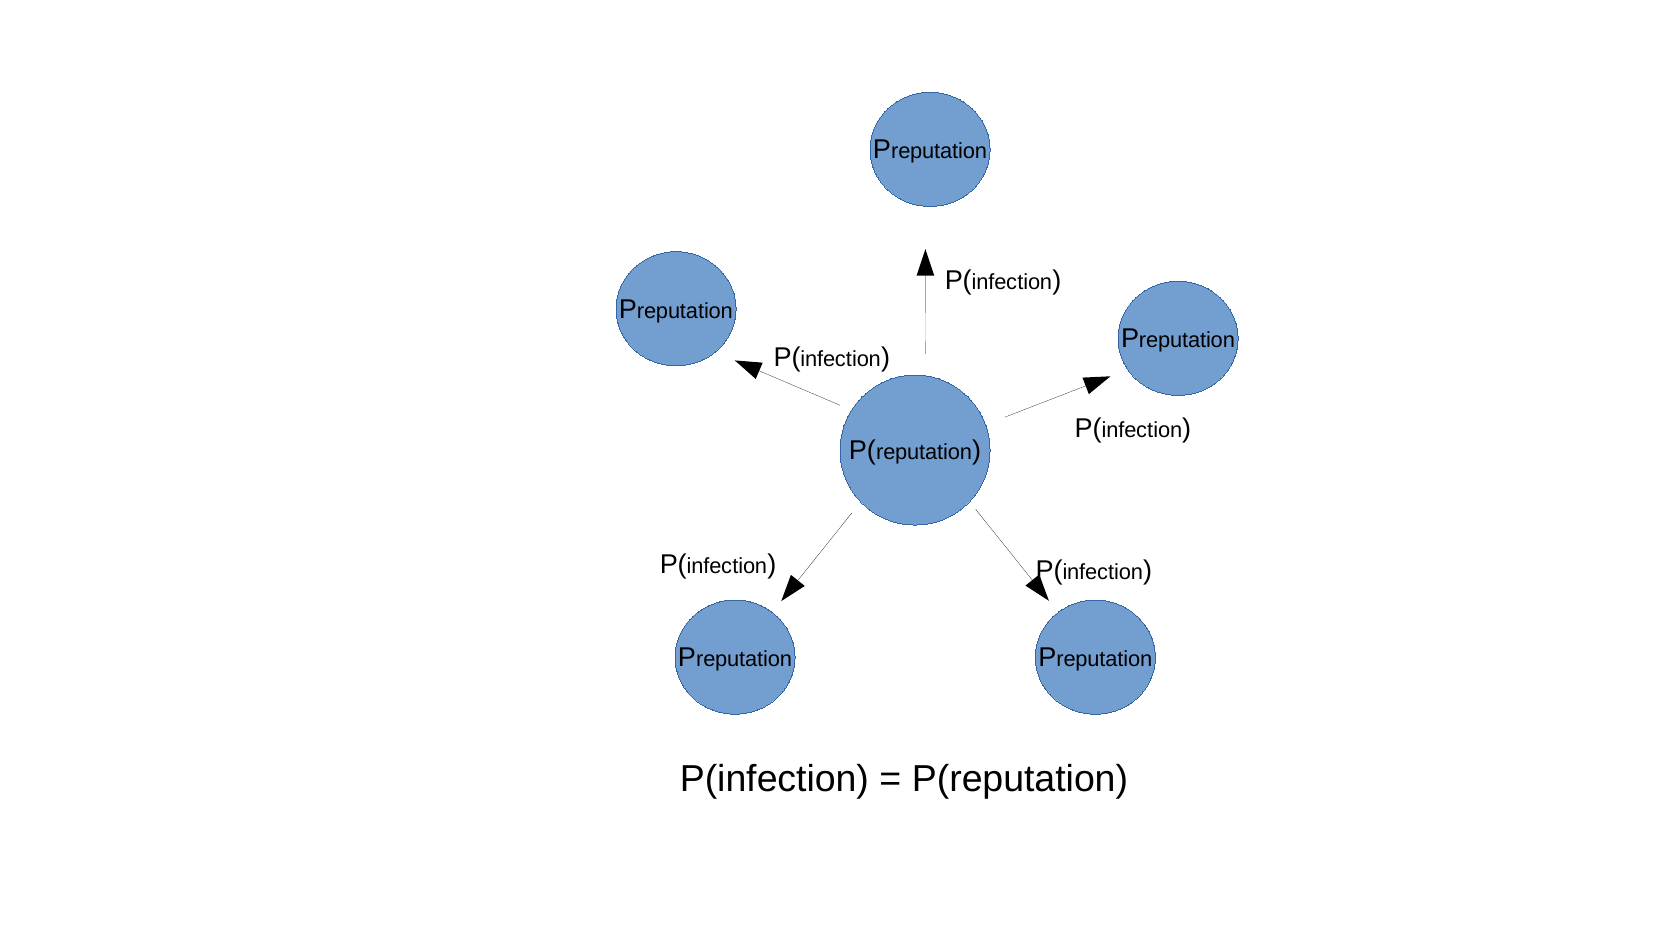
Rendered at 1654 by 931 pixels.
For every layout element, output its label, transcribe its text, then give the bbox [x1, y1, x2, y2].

text_box Preputation [870, 92, 991, 207]
text_box P(infection) [930, 257, 1077, 303]
text_box Preputation [1118, 281, 1239, 396]
text_box P(infection) [758, 334, 906, 380]
text_box Preputation [1035, 600, 1156, 715]
text_box Preputation [675, 617, 796, 715]
text_box P(infection) [1059, 405, 1207, 451]
text_box P(infection) [645, 541, 805, 617]
text_box P(infection) [1020, 547, 1171, 623]
text_box P(reputation) [840, 375, 991, 526]
text_box Preputation [616, 251, 737, 366]
text_box P(infection) = P(reputation) [665, 750, 1222, 807]
